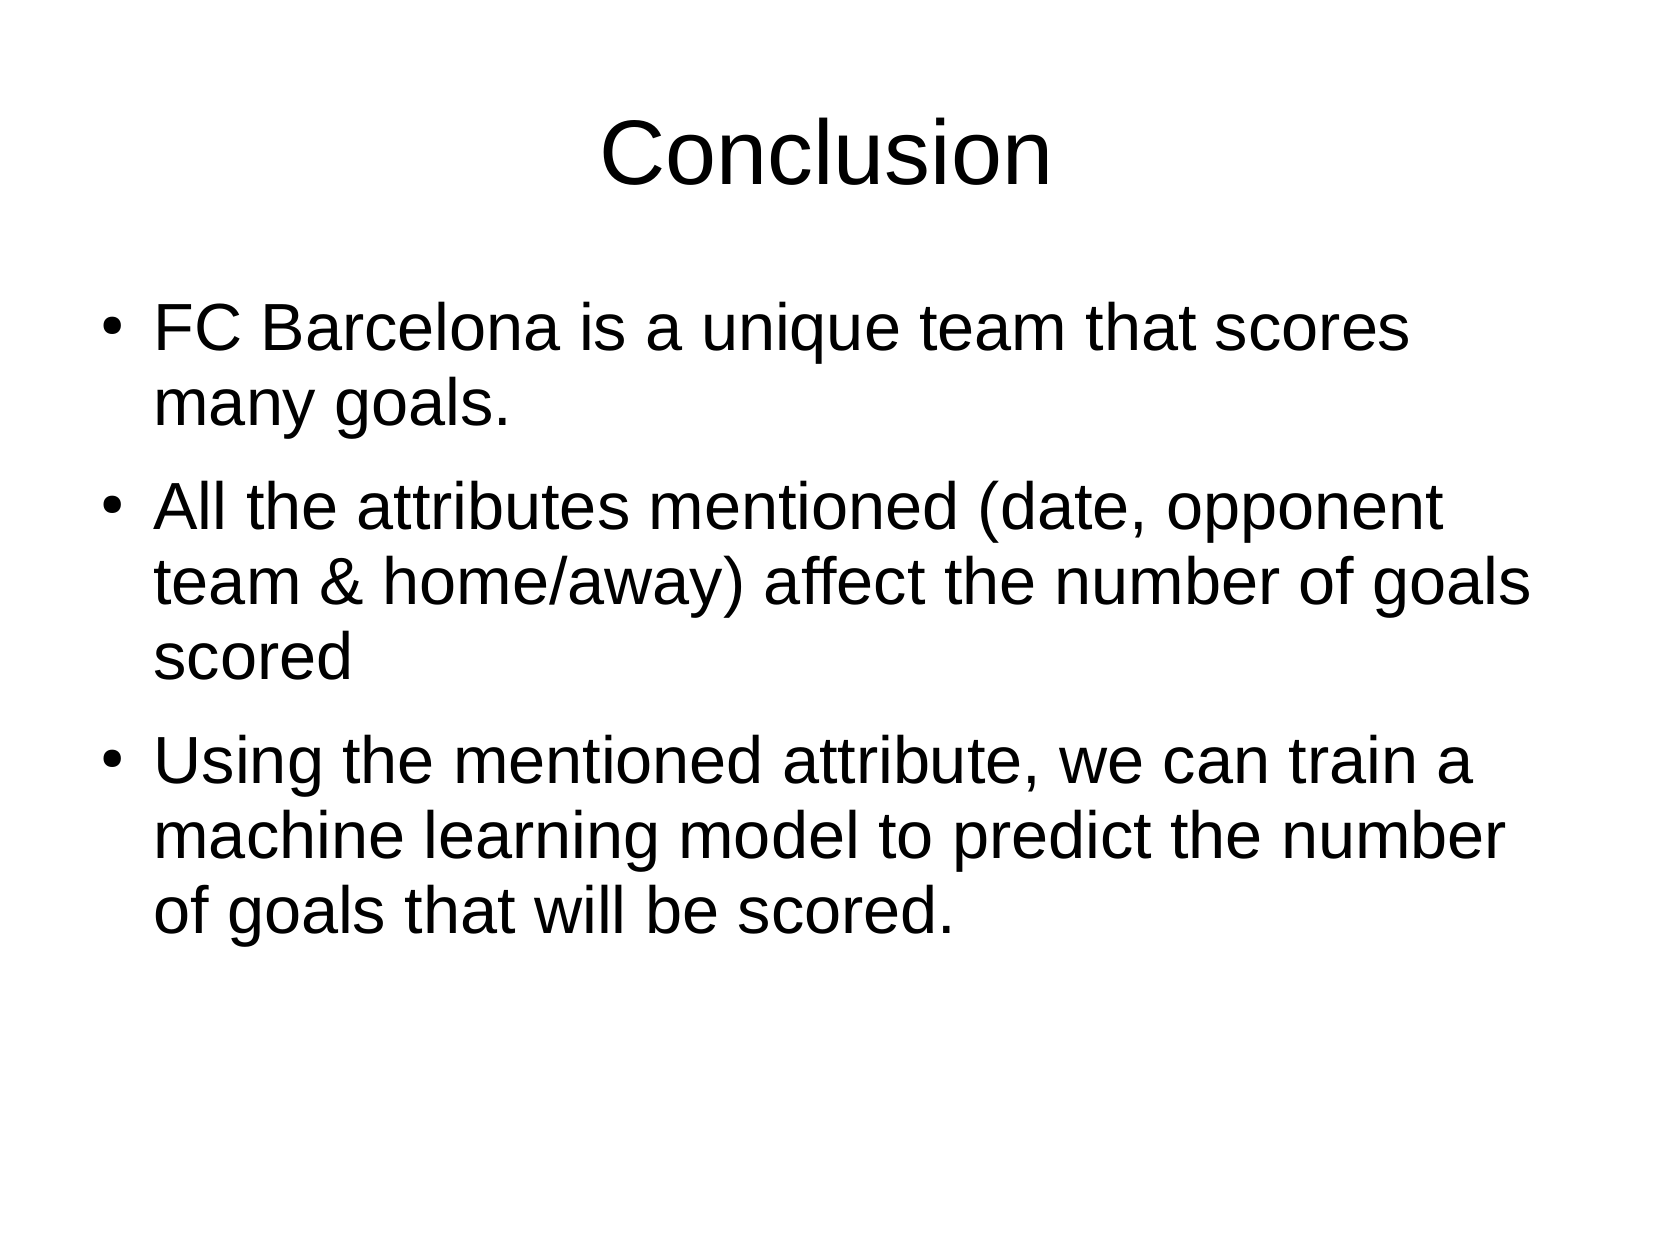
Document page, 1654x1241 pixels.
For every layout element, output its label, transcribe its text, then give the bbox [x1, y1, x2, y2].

list FC Barcelona is a unique team that scores many goals. All the attributes mentioned (date, opponent team & home/away) affect the number of goals scored Using the mentioned attribute, we can train a machine learning model to predict the number of goals that will be scored. [82, 290, 1571, 1010]
title Conclusion [82, 49, 1571, 257]
